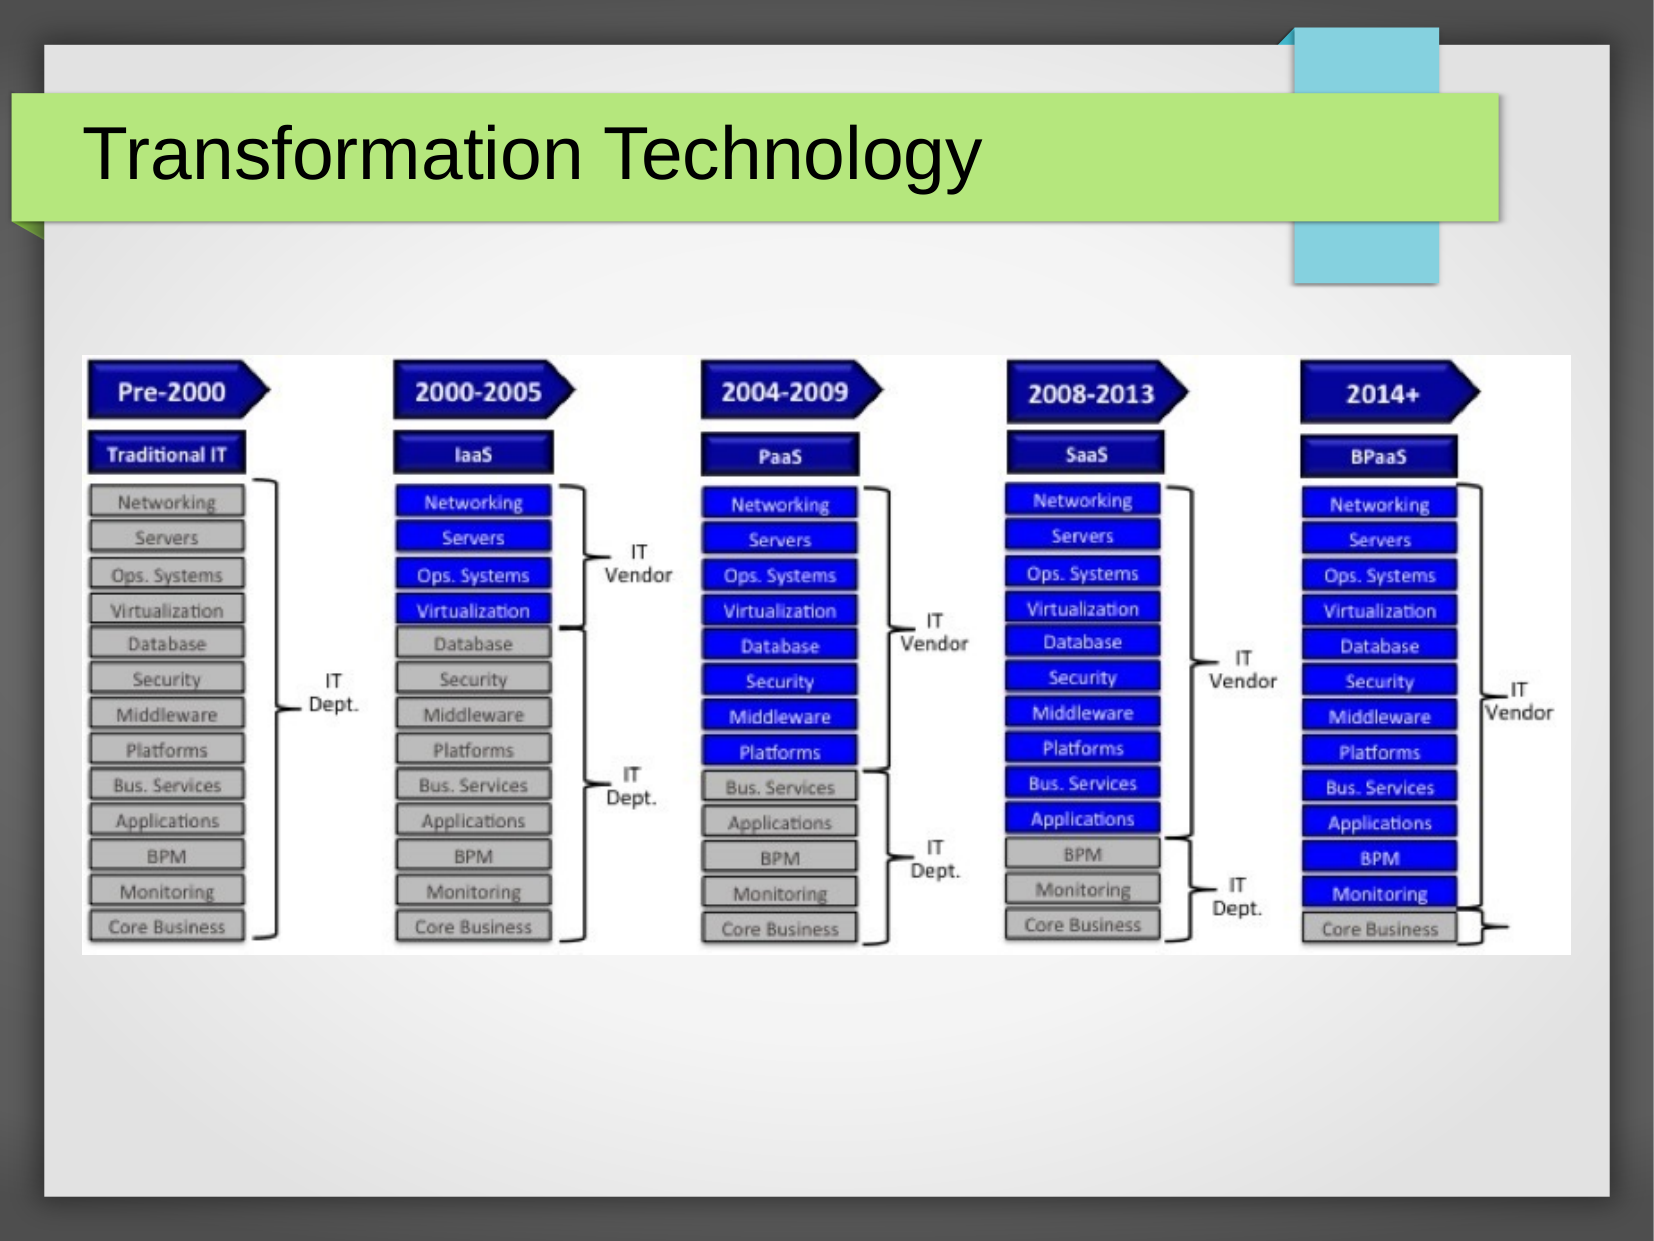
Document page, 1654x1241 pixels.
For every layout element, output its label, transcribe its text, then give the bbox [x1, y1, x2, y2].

title Transformation Technology [82, 94, 1264, 213]
picture [0, 0, 1654, 1241]
